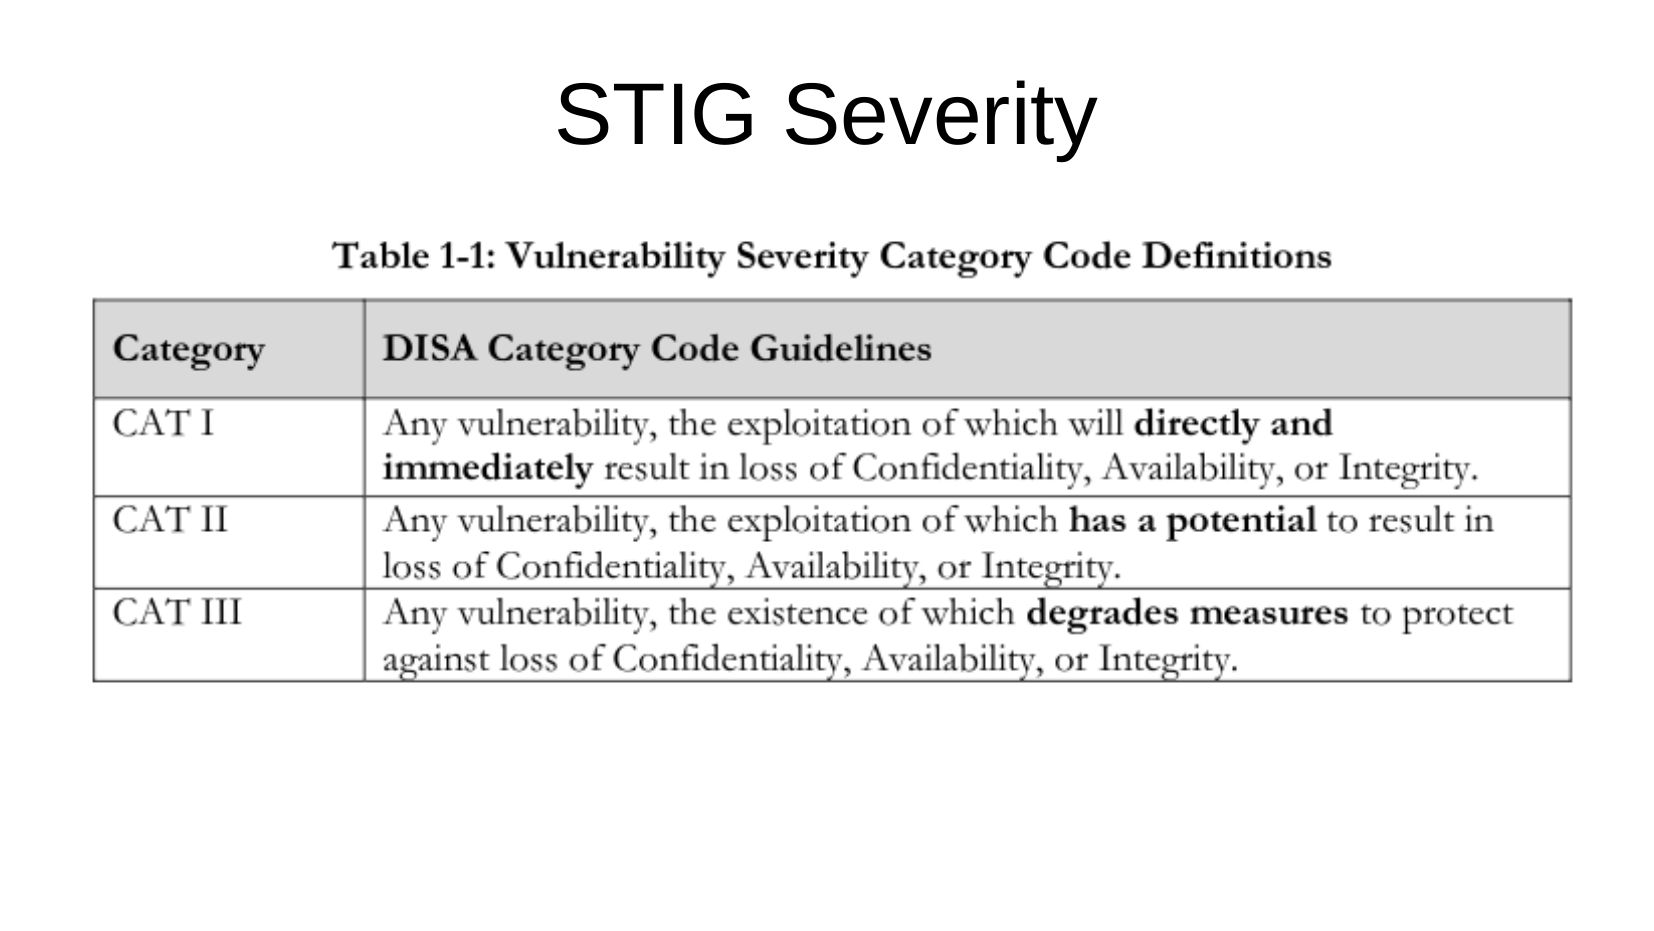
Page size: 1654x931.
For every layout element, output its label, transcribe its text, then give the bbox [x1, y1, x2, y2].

title STIG Severity [82, 37, 1571, 193]
picture [57, 206, 1615, 713]
